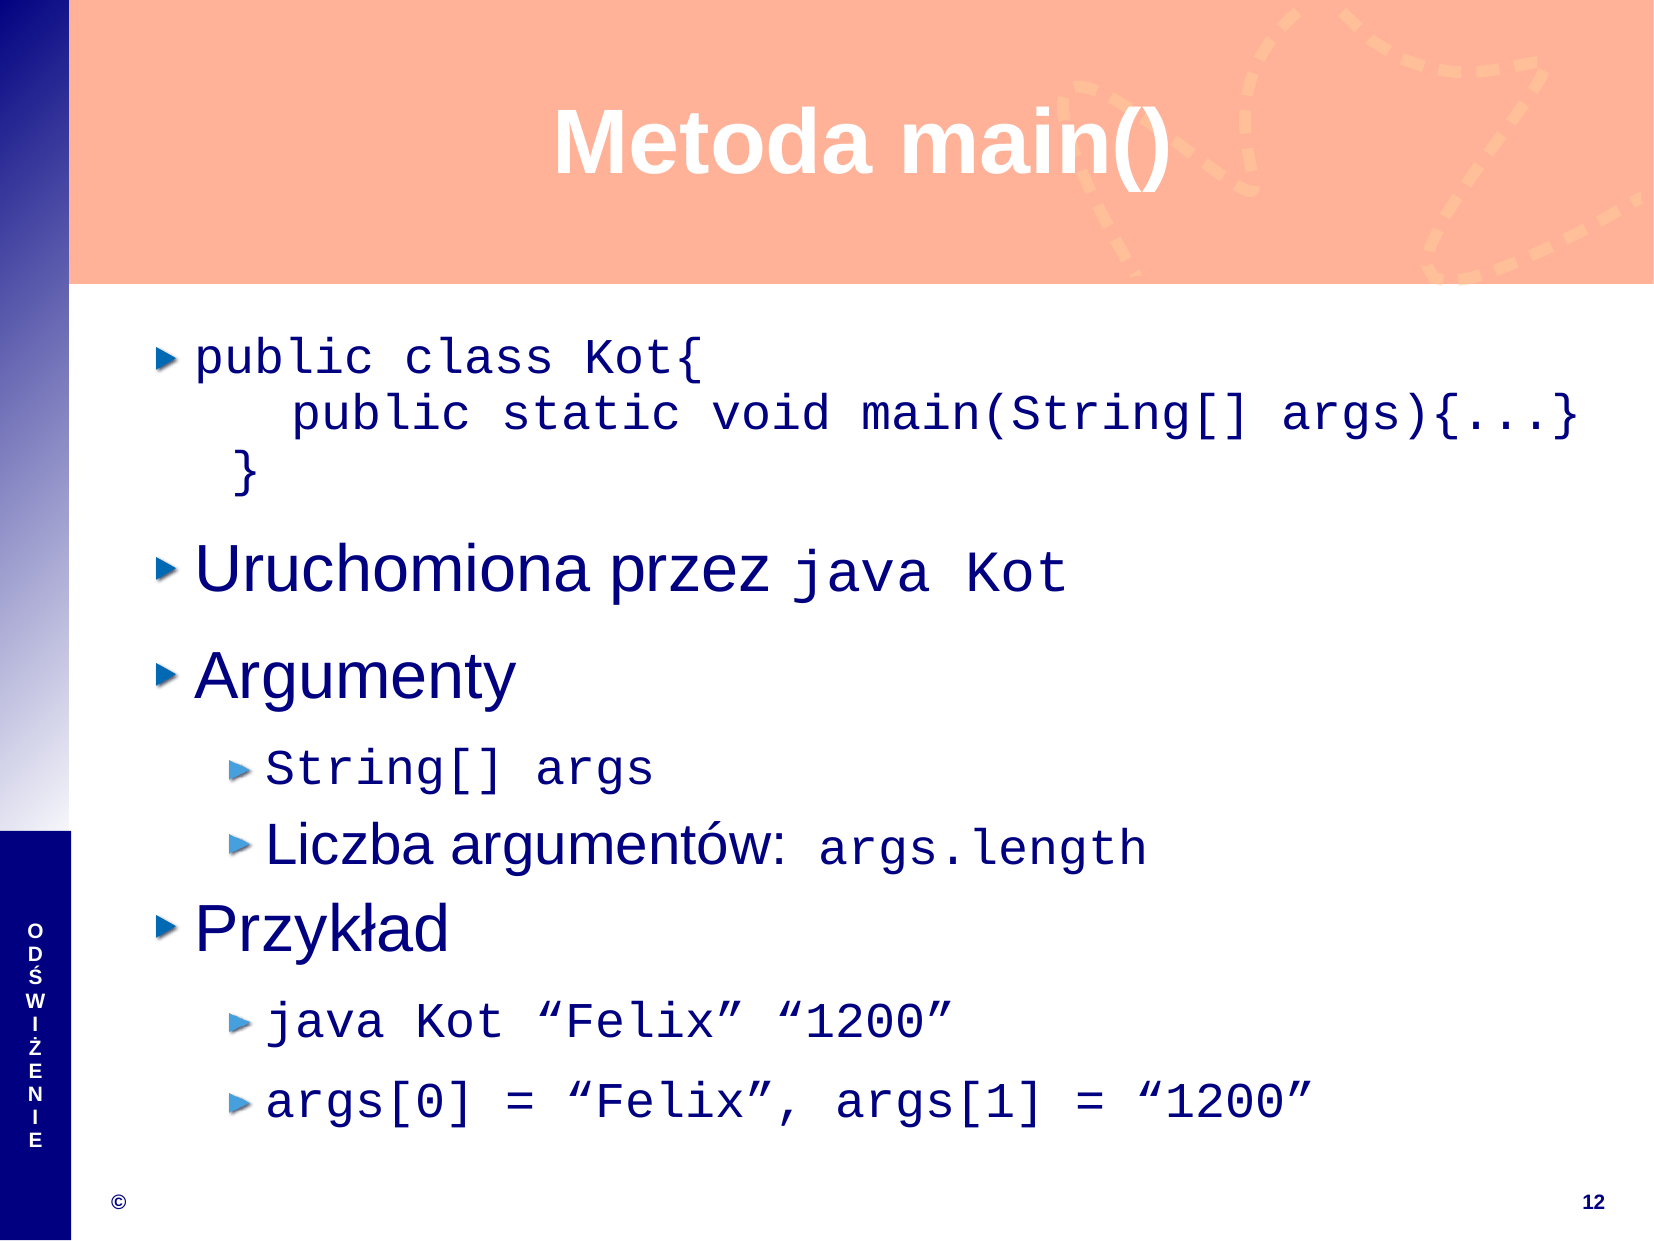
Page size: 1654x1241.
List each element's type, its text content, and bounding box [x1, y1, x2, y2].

list public class Kot{ public static void main(String[] args){...} } Uruchomiona przez java Kot Argumenty String[] args Liczba argumentów: args.length Przykład java Kot “Felix” “1200” args[0] = “Felix”, args[1] = “1200” [123, 331, 1613, 1133]
text_box O D Ś W I Ż E N I E [0, 831, 71, 1241]
title Metoda main() [109, 37, 1617, 246]
